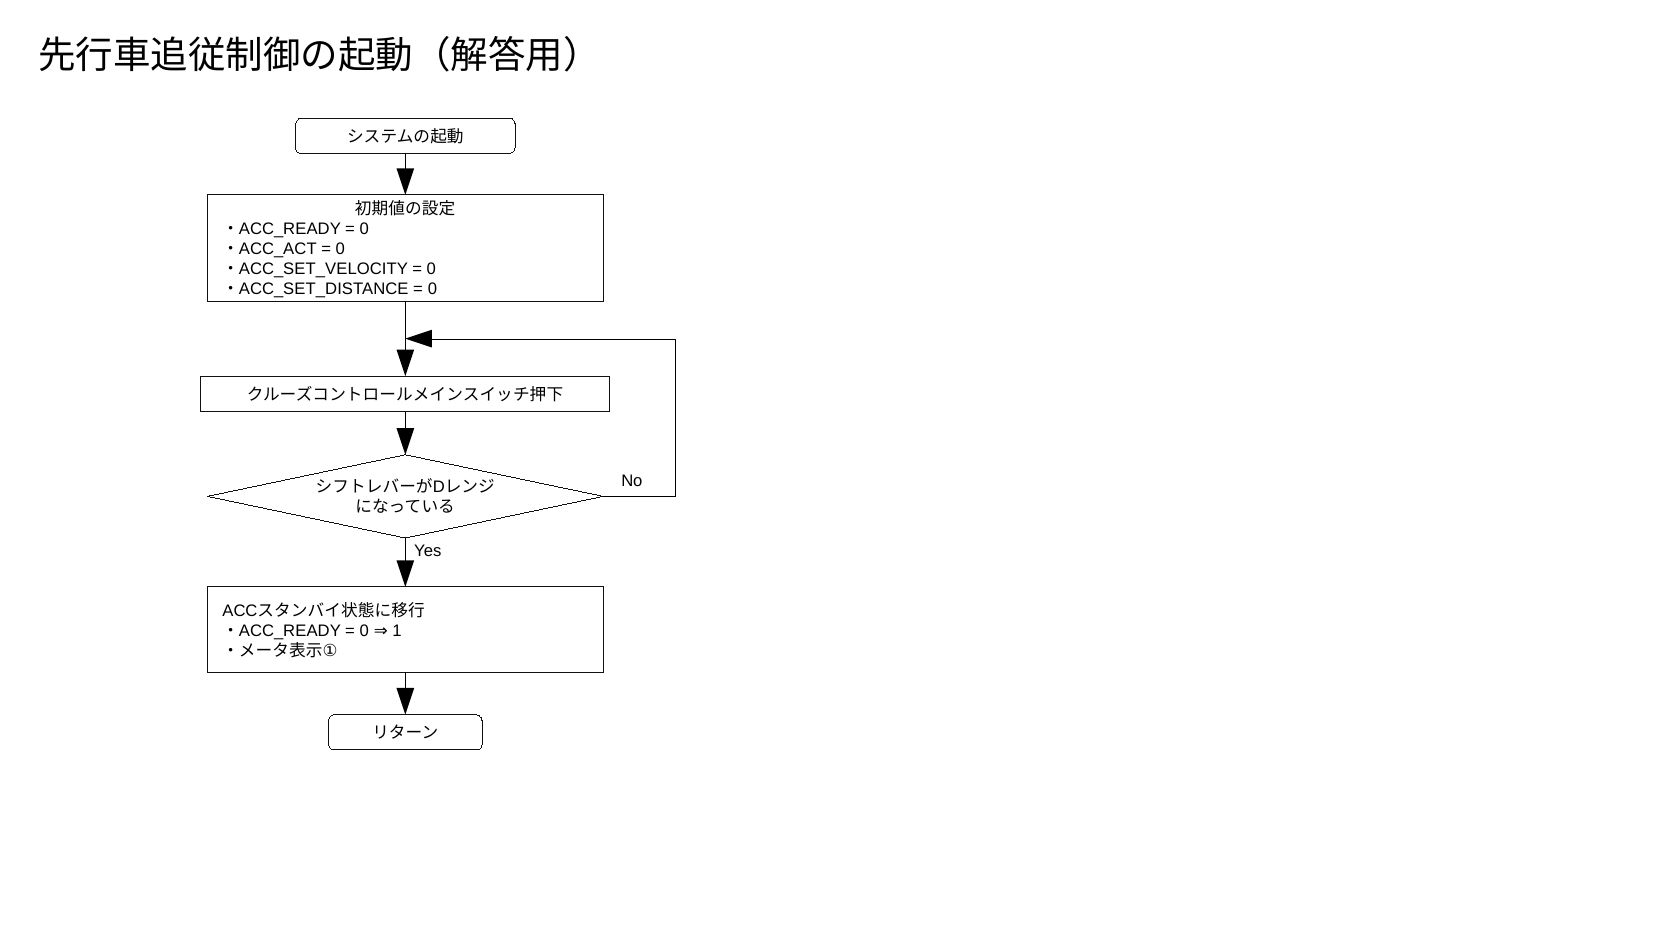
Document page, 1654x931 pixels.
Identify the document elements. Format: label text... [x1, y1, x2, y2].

text_box Yes [399, 532, 457, 566]
text_box 初期値の設定 ・ACC_READY = 0 ・ACC_ACT = 0 ・ACC_SET_VELOCITY = 0 ・ACC_SET_DISTANCE = 0 [207, 194, 604, 302]
text_box クルーズコントロールメインスイッチ押下 [200, 376, 610, 412]
text_box 先行車追従制御の起動（解答用） [23, 23, 616, 80]
text_box ACCスタンバイ状態に移行 ・ACC_READY = 0 ⇒ 1 ・メータ表示① [207, 586, 604, 673]
text_box システムの起動 [295, 118, 516, 154]
text_box No [606, 462, 658, 496]
text_box シフトレバーがDレンジ になっている [207, 454, 603, 537]
text_box リターン [328, 714, 483, 750]
